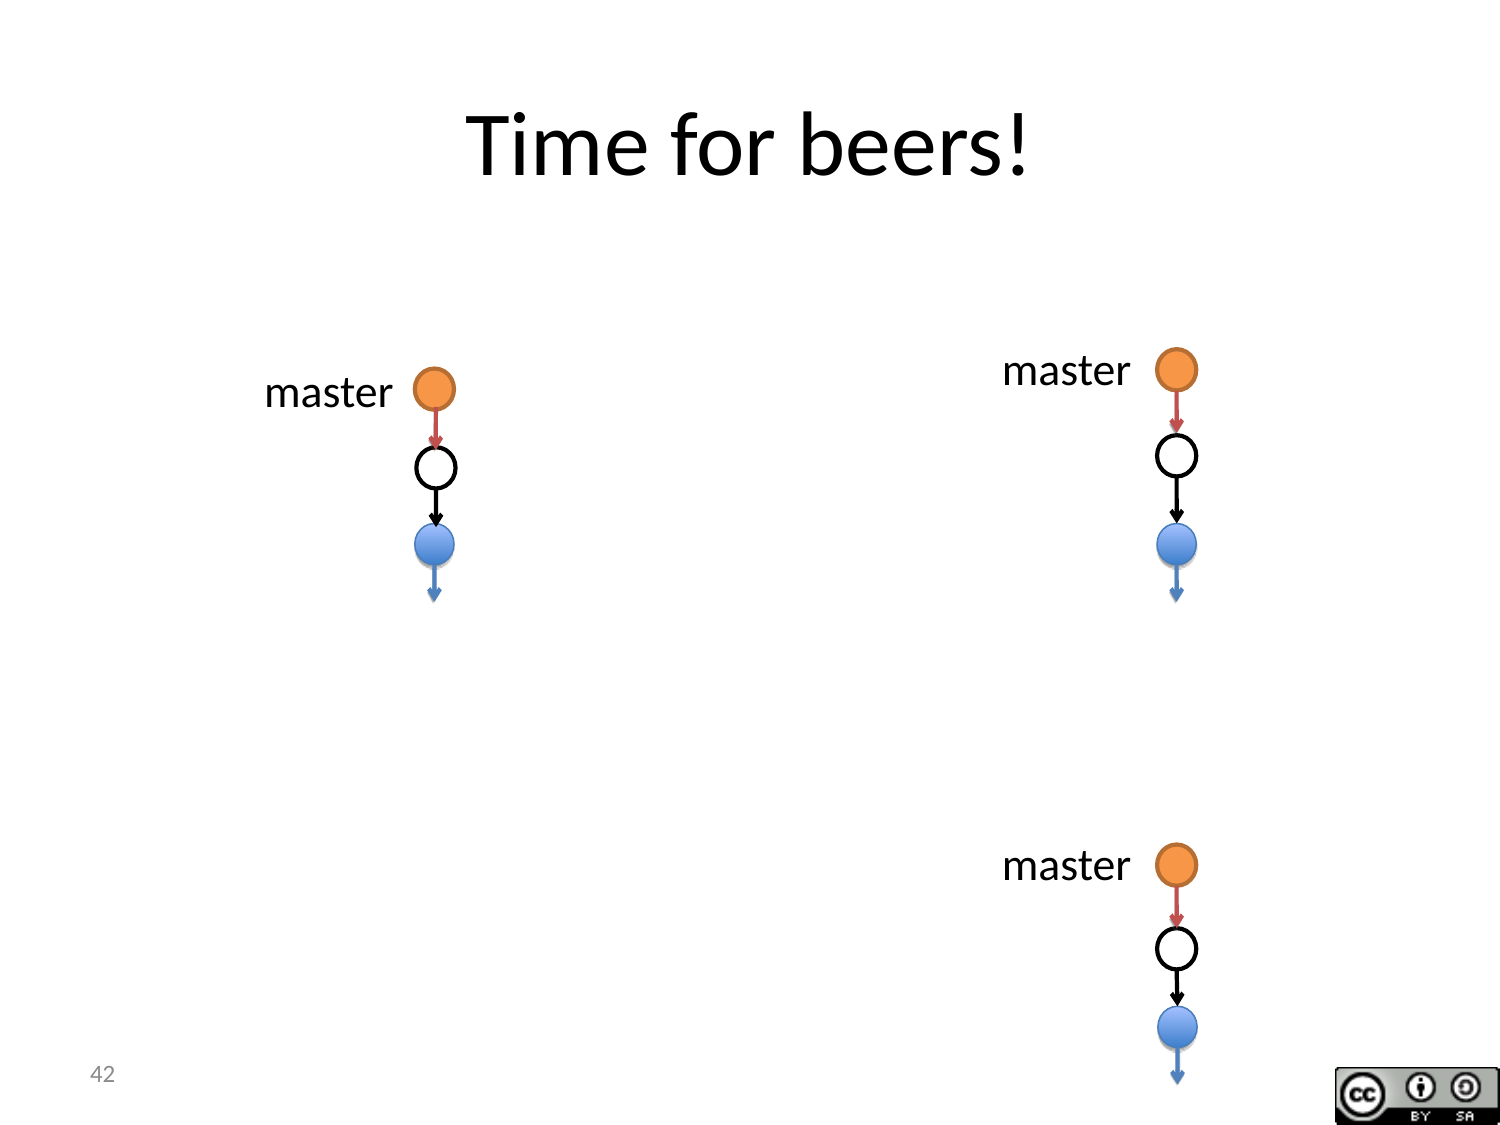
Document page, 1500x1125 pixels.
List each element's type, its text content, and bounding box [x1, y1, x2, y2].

text_box master [970, 332, 1163, 403]
text_box [1157, 928, 1198, 1048]
text_box [414, 368, 455, 410]
text_box [1157, 435, 1197, 565]
title Time for beers! [75, 45, 1425, 233]
text_box [414, 447, 456, 565]
text_box [1157, 844, 1197, 886]
slide_number <number> [75, 1042, 425, 1103]
text_box master [970, 827, 1163, 898]
text_box master [232, 354, 425, 425]
text_box [1157, 349, 1197, 391]
picture [1335, 1067, 1500, 1125]
